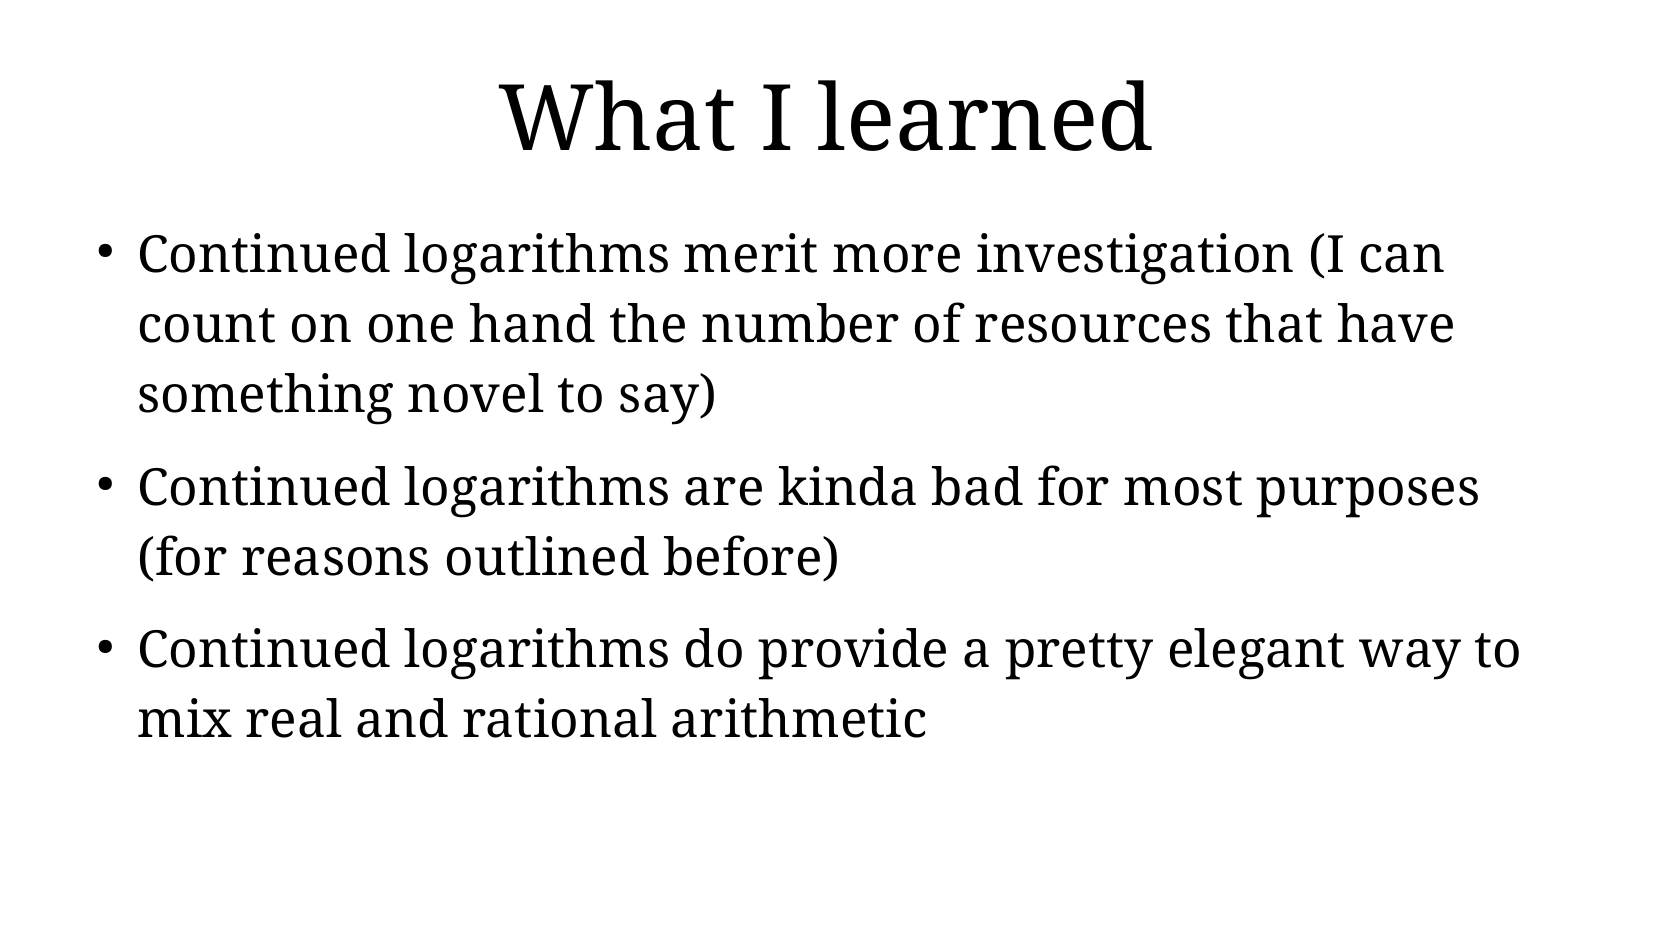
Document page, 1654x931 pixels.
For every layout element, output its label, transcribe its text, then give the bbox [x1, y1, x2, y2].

title What I learned [82, 37, 1571, 193]
list Continued logarithms merit more investigation (I can count on one hand the number of resources that have something novel to say) Continued logarithms are kinda bad for most purposes (for reasons outlined before) Continued logarithms do provide a pretty elegant way to mix real and rational arithmetic [82, 217, 1571, 758]
